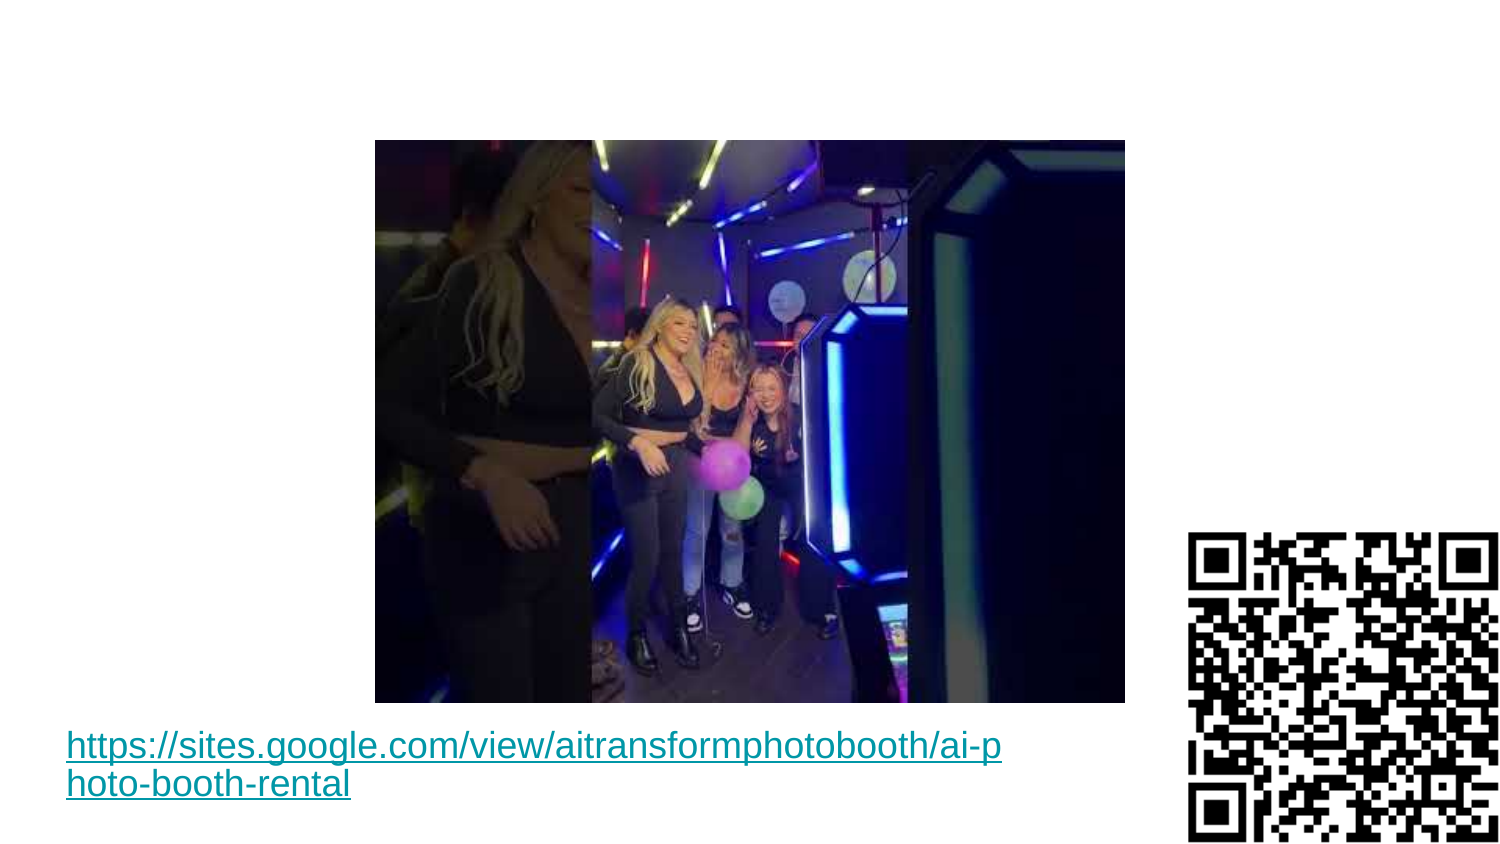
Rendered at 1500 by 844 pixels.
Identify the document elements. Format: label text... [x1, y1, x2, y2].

picture [1187, 531, 1500, 844]
picture [375, 140, 1125, 704]
list https://sites.google.com/view/aitransformphotobooth/ai-photo-booth-rental [51, 694, 1036, 794]
